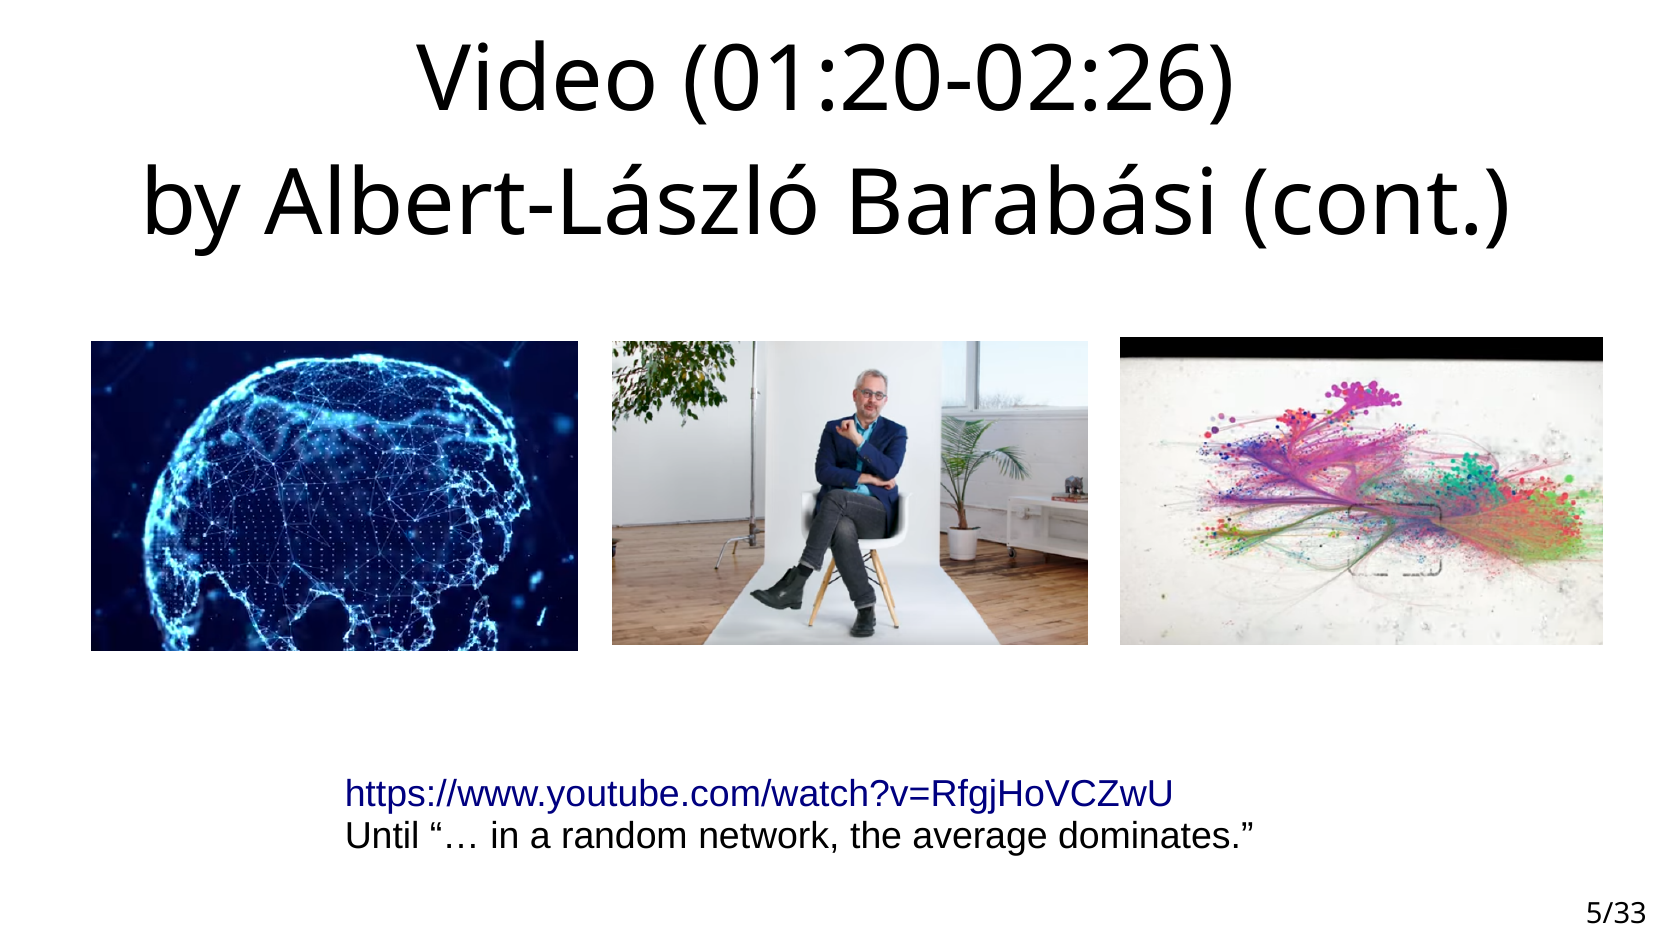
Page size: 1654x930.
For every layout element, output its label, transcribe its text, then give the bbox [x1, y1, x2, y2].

title Video (01:20-02:26) by Albert-László Barabási (cont.) [82, 7, 1571, 266]
text_box https://www.youtube.com/watch?v=RfgjHoVCZwU Until “… in a random network, the average dominates.” [330, 765, 1396, 906]
picture [91, 341, 578, 651]
picture [612, 341, 1088, 645]
picture [1120, 337, 1603, 645]
